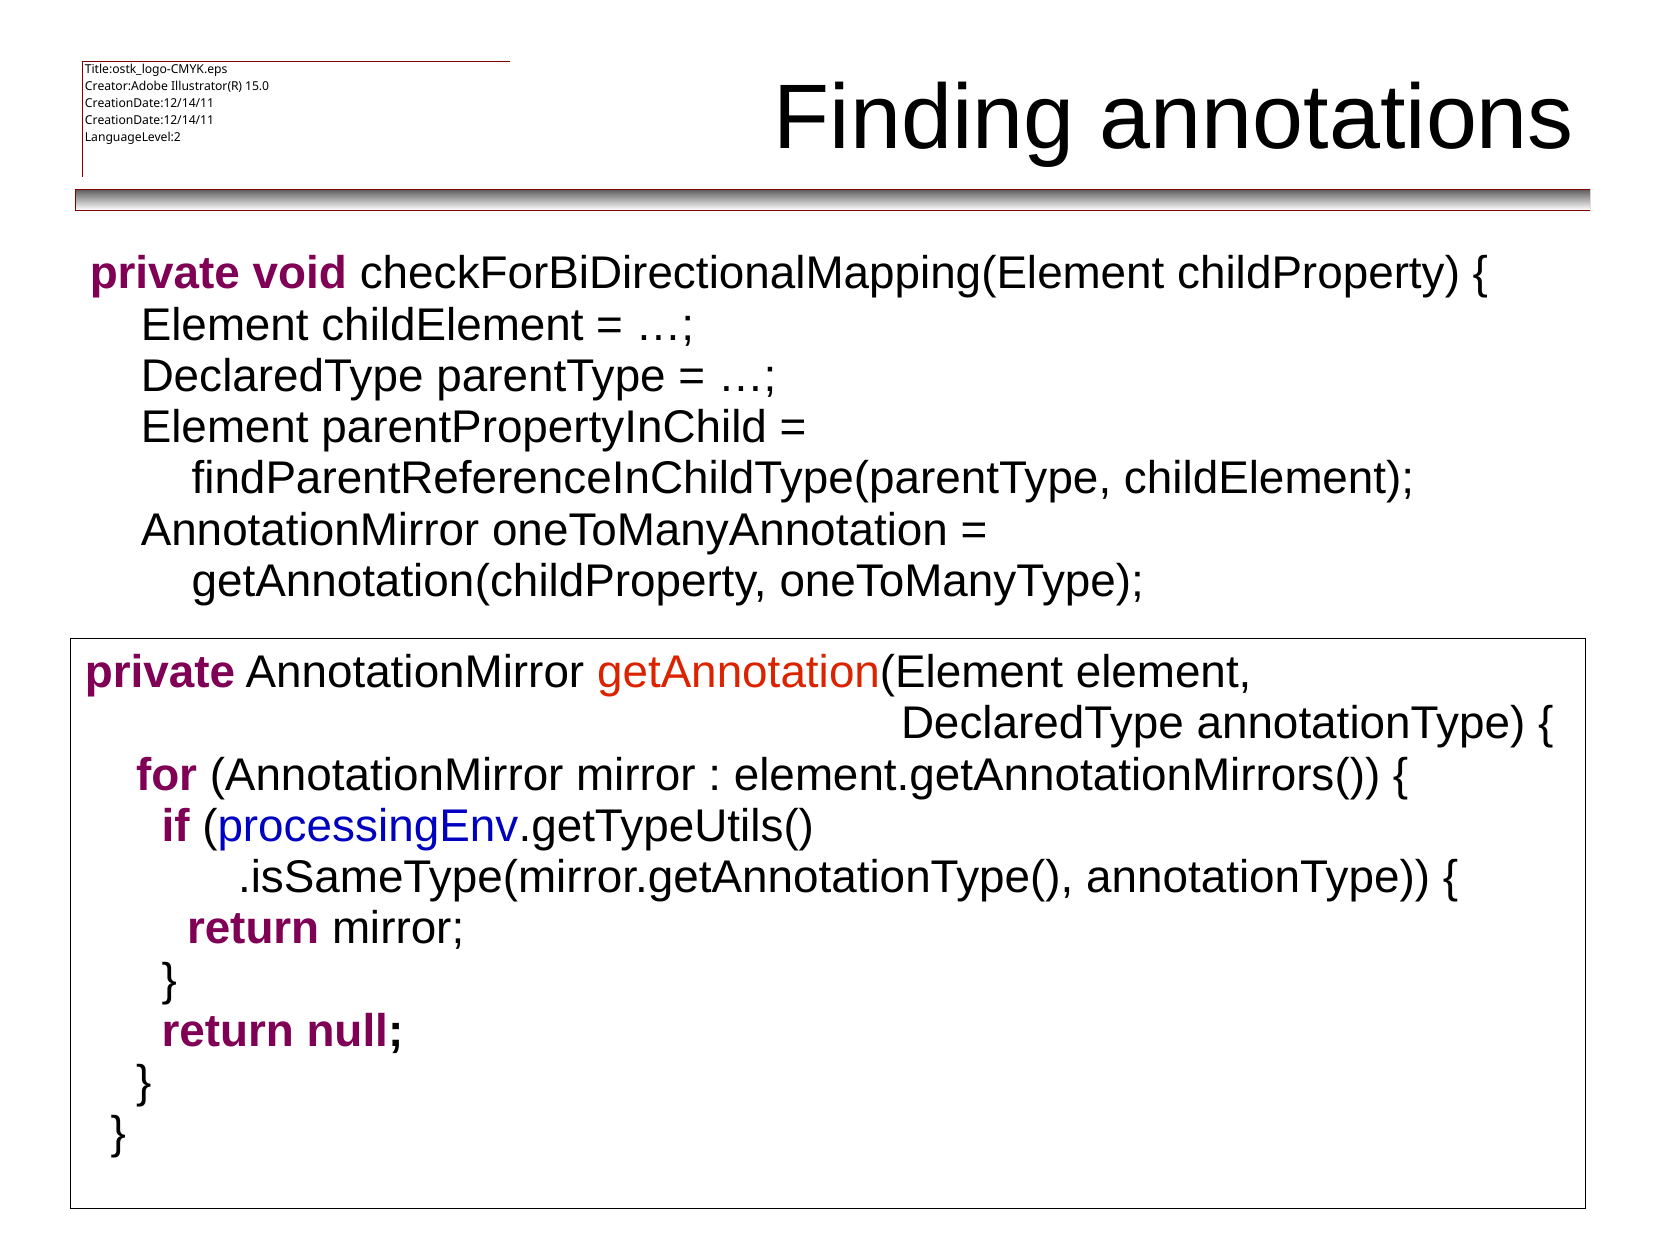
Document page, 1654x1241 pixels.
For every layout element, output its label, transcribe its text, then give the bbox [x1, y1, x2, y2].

text_box private void checkForBiDirectionalMapping(Element childProperty) { Element childElement = …; DeclaredType parentType = …; Element parentPropertyInChild = findParentReferenceInChildType(parentType, childElement); AnnotationMirror oneToManyAnnotation = getAnnotation(childProperty, oneToManyType); [75, 240, 1591, 614]
title Finding annotations [529, 65, 1576, 169]
text_box private AnnotationMirror getAnnotation(Element element, DeclaredType annotationType) { for (AnnotationMirror mirror : element.getAnnotationMirrors()) { if (processingEnv.getTypeUtils() .isSameType(mirror.getAnnotationType(), annotationType)) { return mirror; } return null; } } [70, 638, 1586, 1209]
